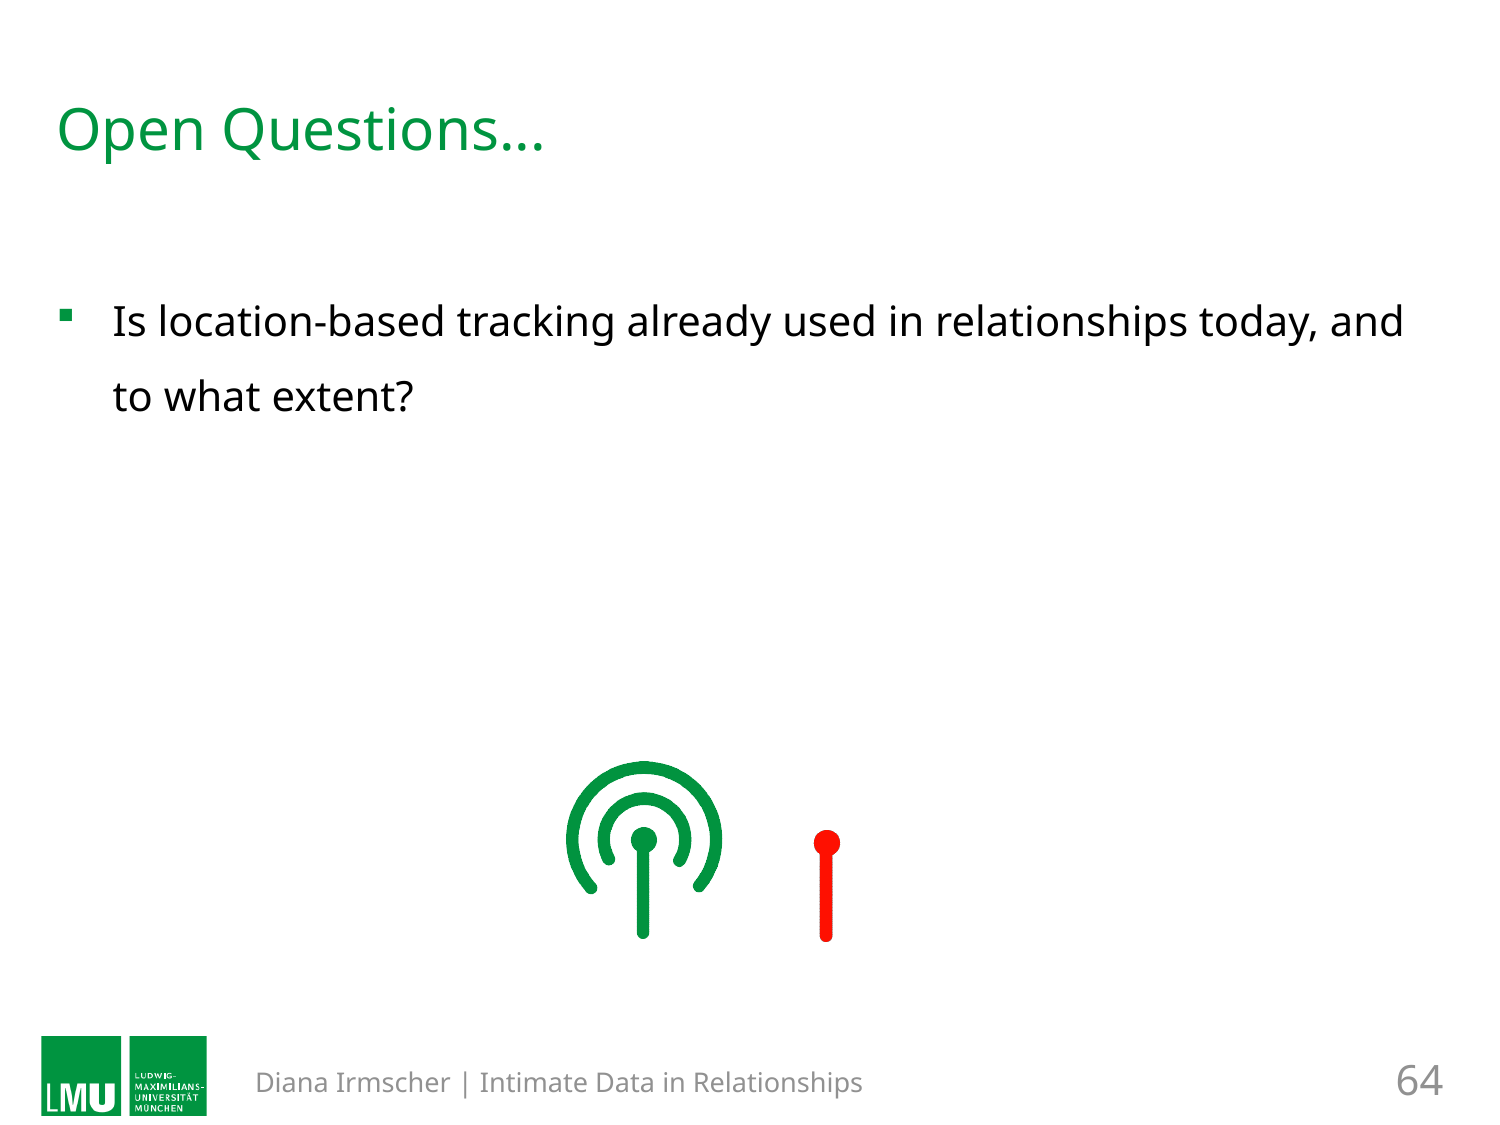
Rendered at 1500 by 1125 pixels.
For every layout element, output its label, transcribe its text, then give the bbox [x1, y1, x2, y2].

picture [738, 797, 916, 975]
picture [555, 761, 733, 939]
list Is location-based tracking already used in relationships today, and to what extent? [41, 262, 1459, 1007]
title Open Questions... [41, 37, 1459, 217]
footer Diana Irmscher | Intimate Data in Relationships [240, 1046, 963, 1117]
slide_number <number> [1014, 1046, 1459, 1117]
